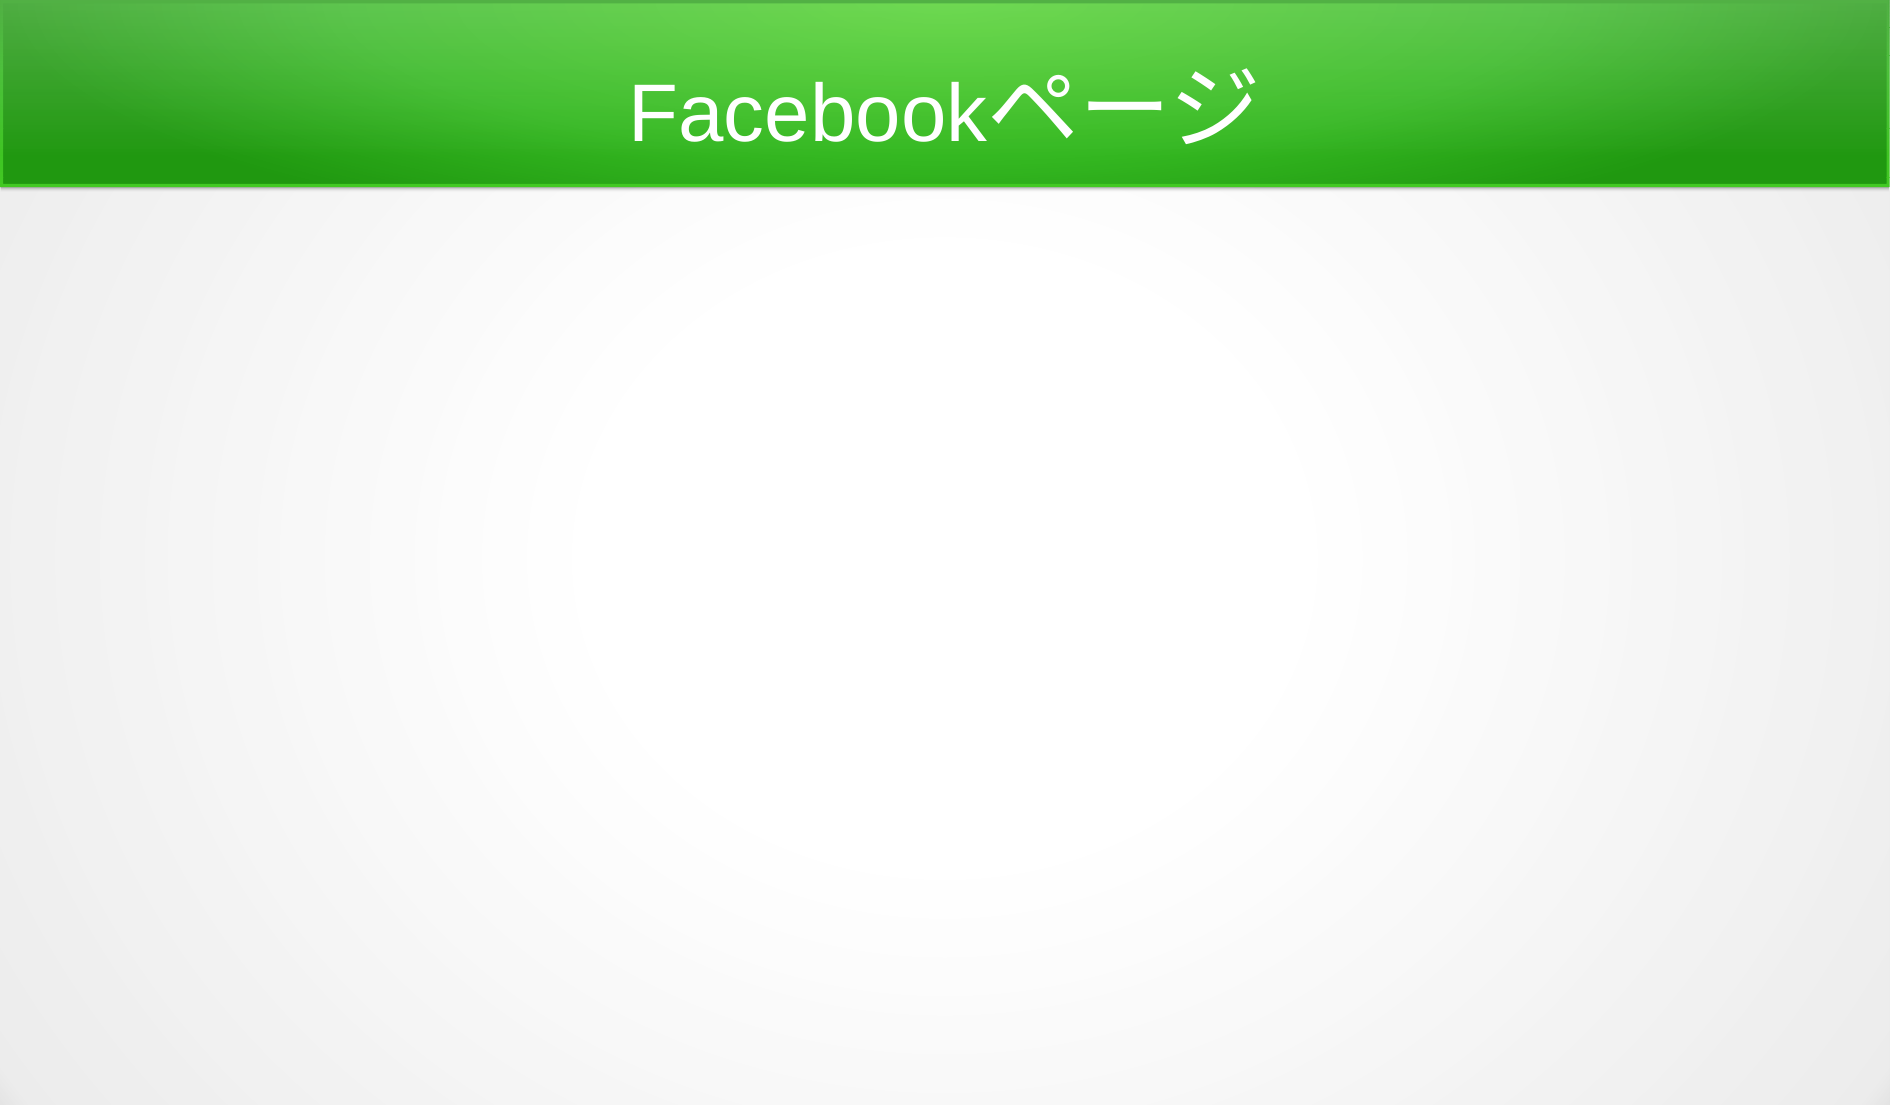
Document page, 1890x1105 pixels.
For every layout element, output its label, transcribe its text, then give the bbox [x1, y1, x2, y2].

title Facebookページ [94, 41, 1796, 162]
